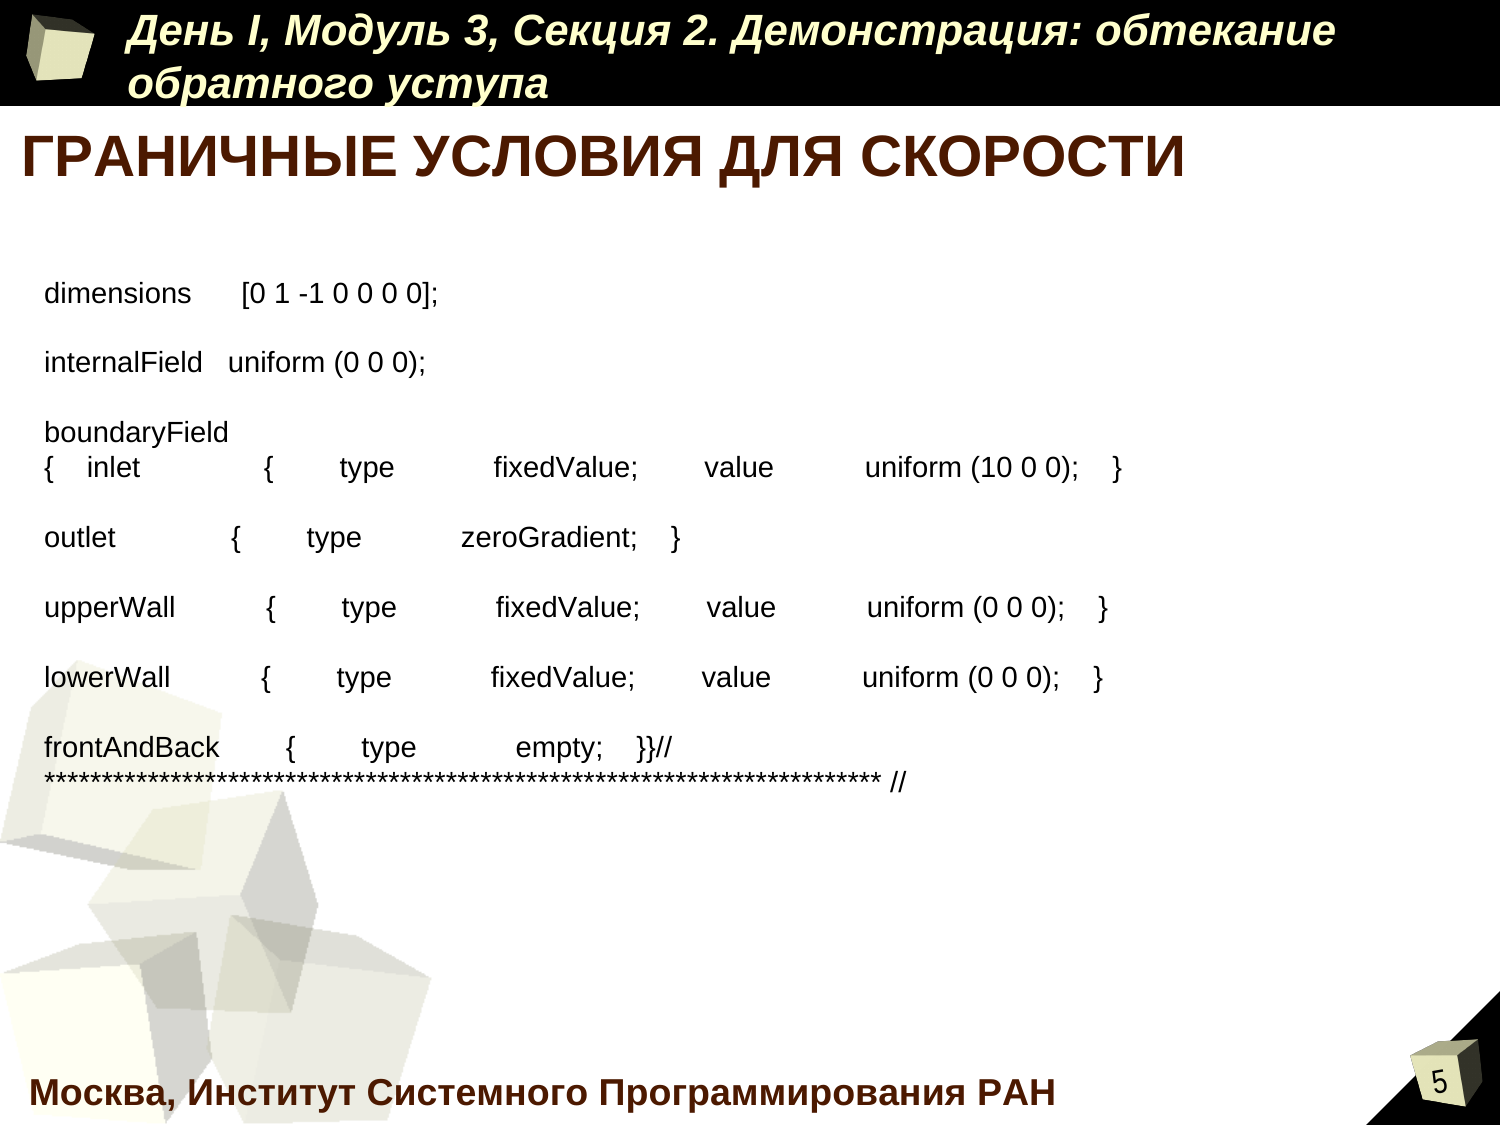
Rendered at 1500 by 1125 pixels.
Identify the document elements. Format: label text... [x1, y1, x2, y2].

text_box ГРАНИЧНЫЕ УСЛОВИЯ ДЛЯ СКОРОСТИ [6, 111, 1500, 201]
text_box dimensions [0 1 -1 0 0 0 0]; internalField uniform (0 0 0); boundaryField { inlet { type fixedValue; value uniform (10 0 0); } outlet { type zeroGradient; } upperWall { type fixedValue; value uniform (0 0 0); } lowerWall { type fixedValue; value uniform (0 0 0); } frontAndBack { type empty; }}// ************************************************************************* // [29, 201, 1370, 807]
picture [0, 659, 433, 1125]
picture [423, 1088, 433, 1102]
